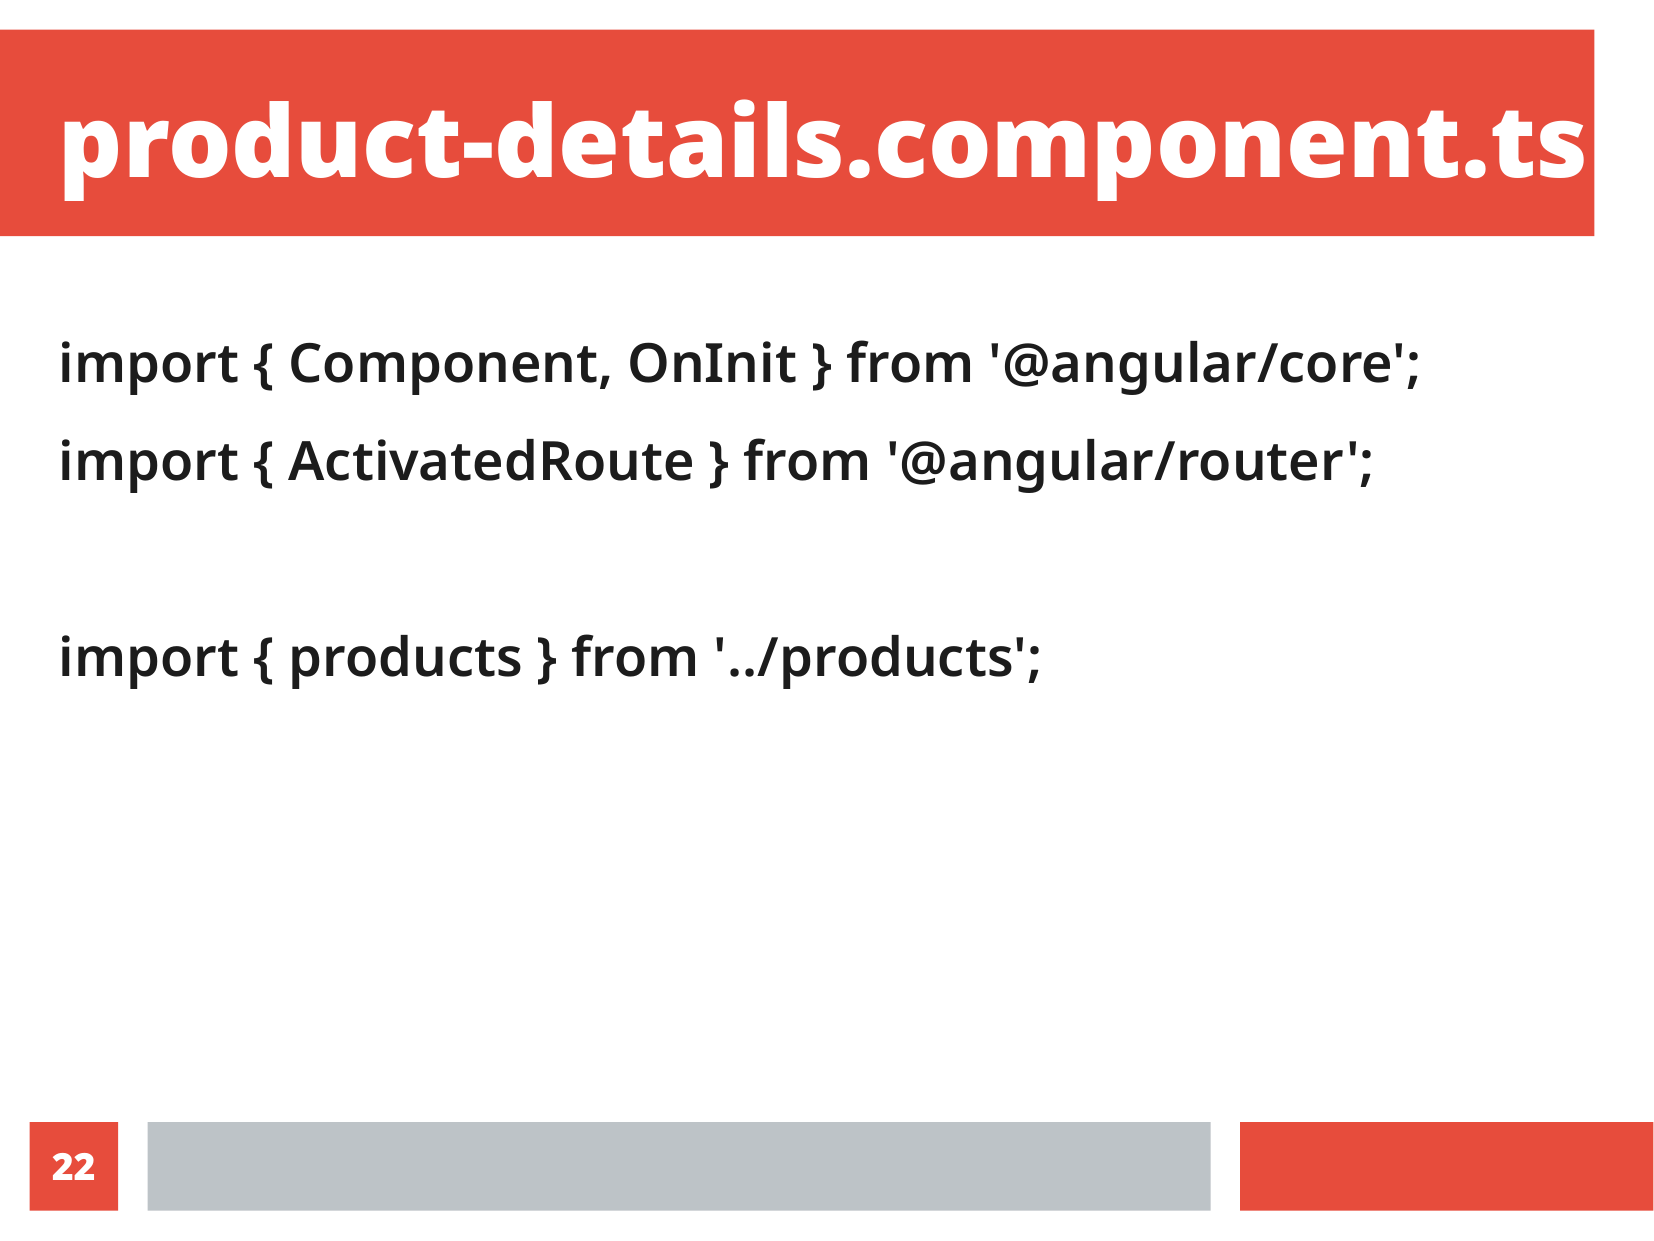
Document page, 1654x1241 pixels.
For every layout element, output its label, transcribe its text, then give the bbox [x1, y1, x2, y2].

title product-details.component.ts [59, 59, 1595, 207]
list import { Component, OnInit } from '@angular/core'; import { ActivatedRoute } from '@angular/router'; import { products } from '../products'; [59, 324, 1565, 1093]
